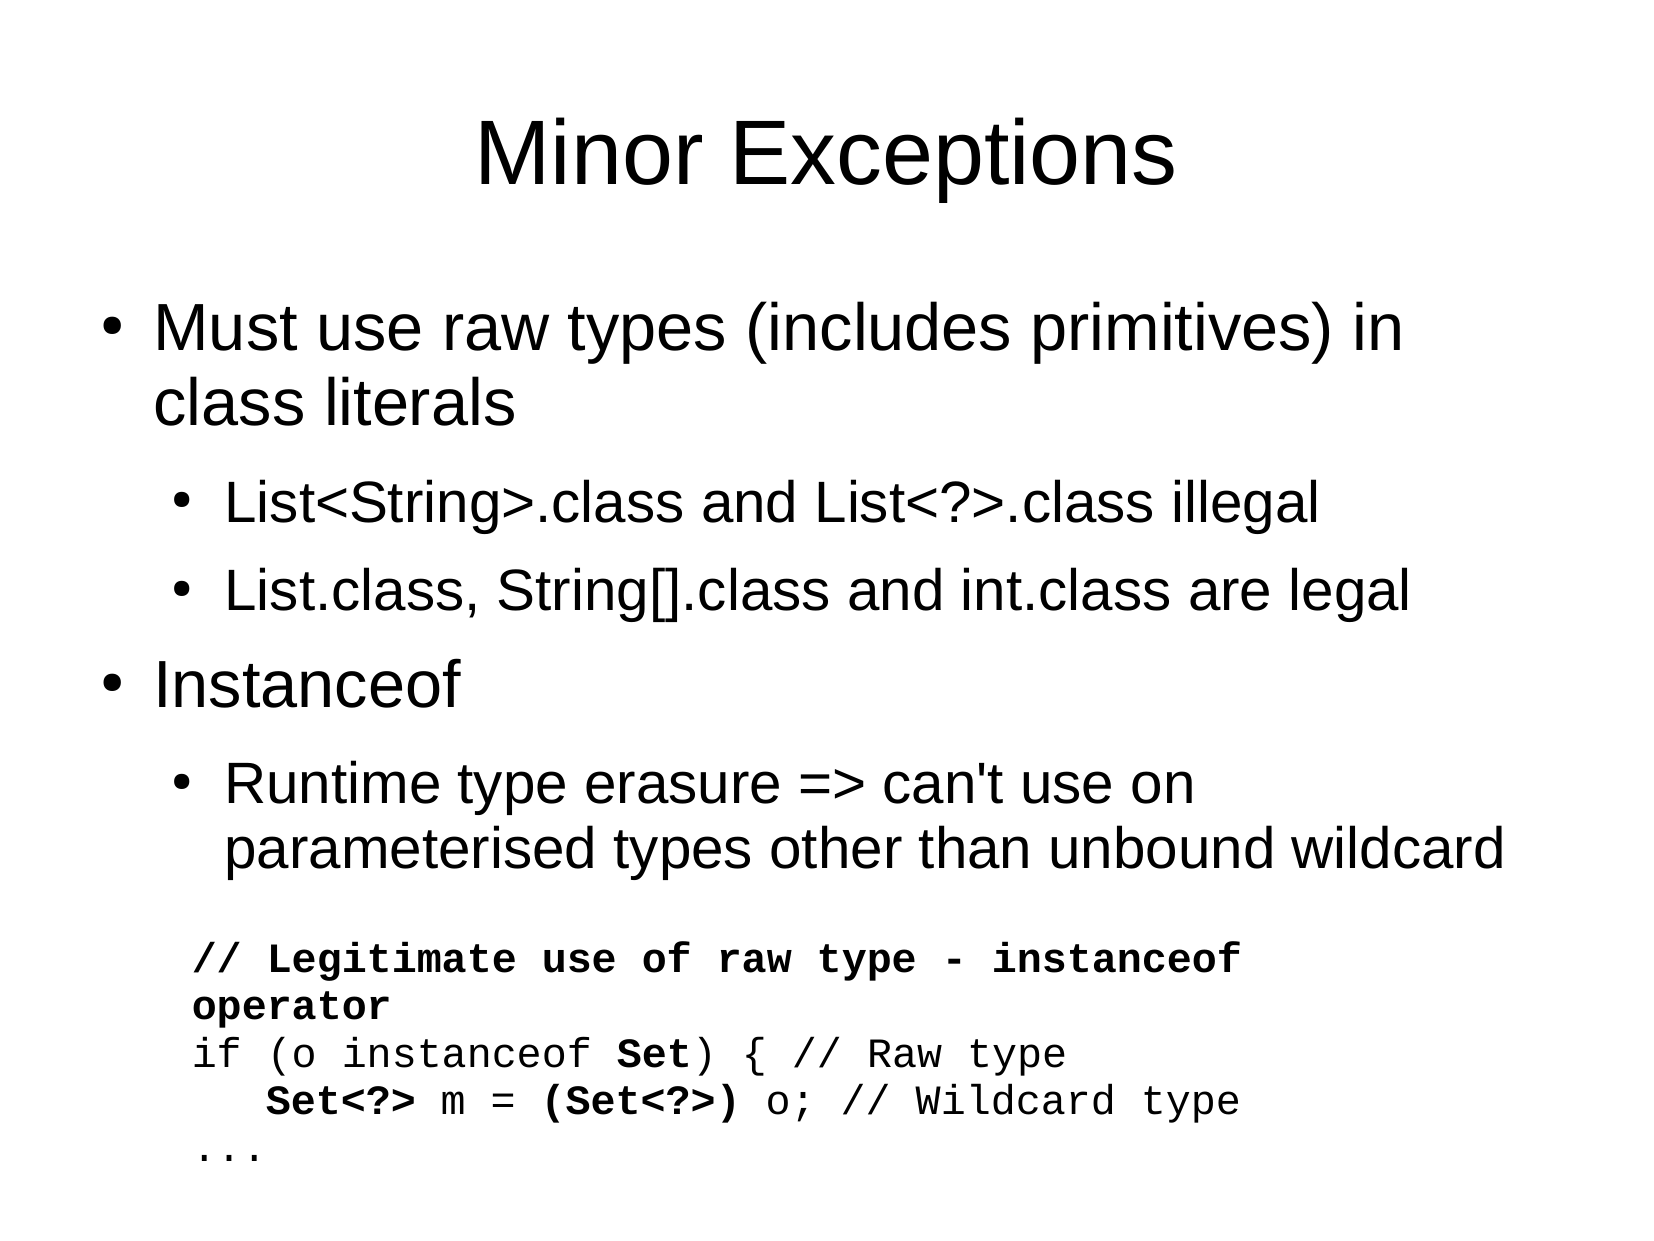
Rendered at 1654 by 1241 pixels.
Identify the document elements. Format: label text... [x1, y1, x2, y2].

title Minor Exceptions [82, 56, 1571, 250]
list Must use raw types (includes primitives) in class literals List<String>.class and List<?>.class illegal List.class, String[].class and int.class are legal Instanceof Runtime type erasure => can't use on parameterised types other than unbound wildcard [82, 290, 1571, 1094]
text_box // Legitimate use of raw type - instanceof operator if (o instanceof Set) { // Raw type Set<?> m = (Set<?>) o; // Wildcard type ... [177, 930, 1477, 1182]
